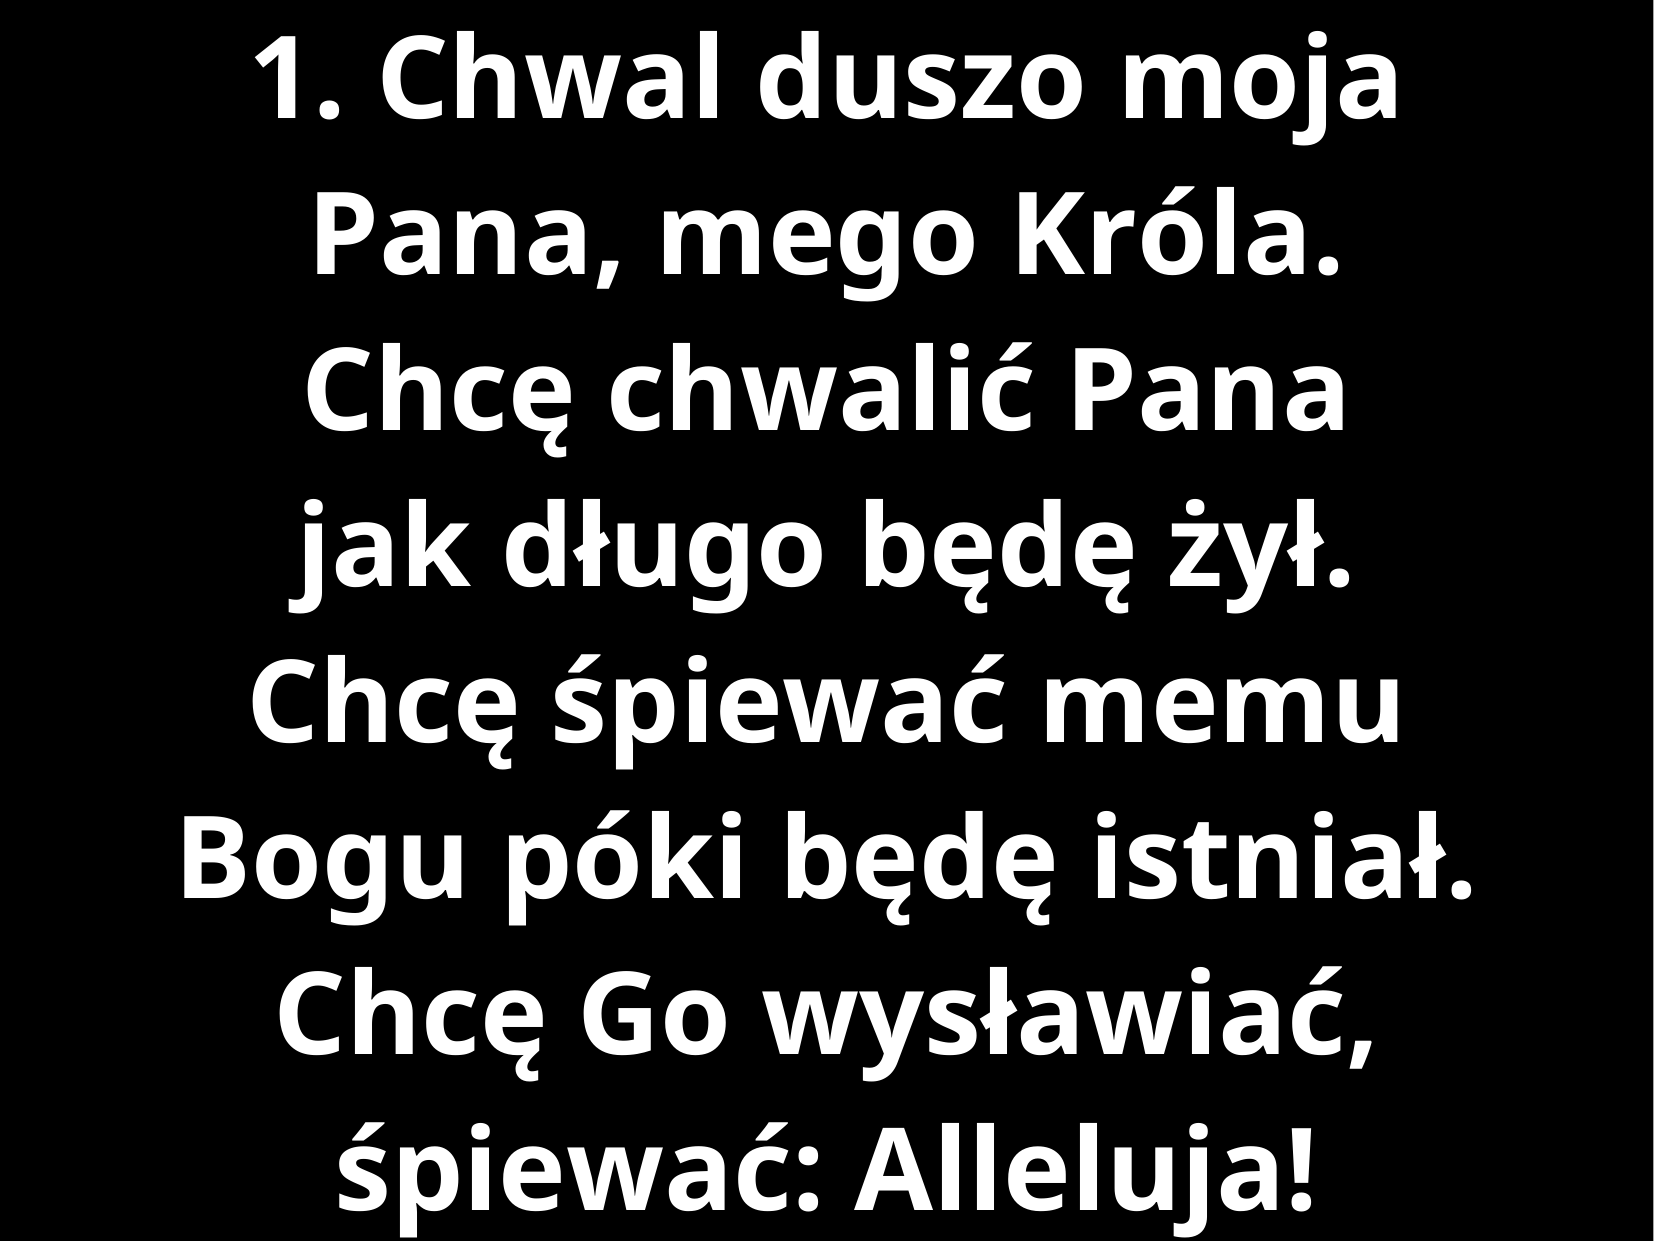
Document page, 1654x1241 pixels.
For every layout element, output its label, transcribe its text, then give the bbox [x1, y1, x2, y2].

title 1. Chwal duszo moja Pana, mego Króla. Chcę chwalić Pana jak długo będę żył. Chcę śpiewać memu Bogu póki będę istniał. Chcę Go wysławiać, śpiewać: Alleluja! [0, 0, 1654, 1241]
